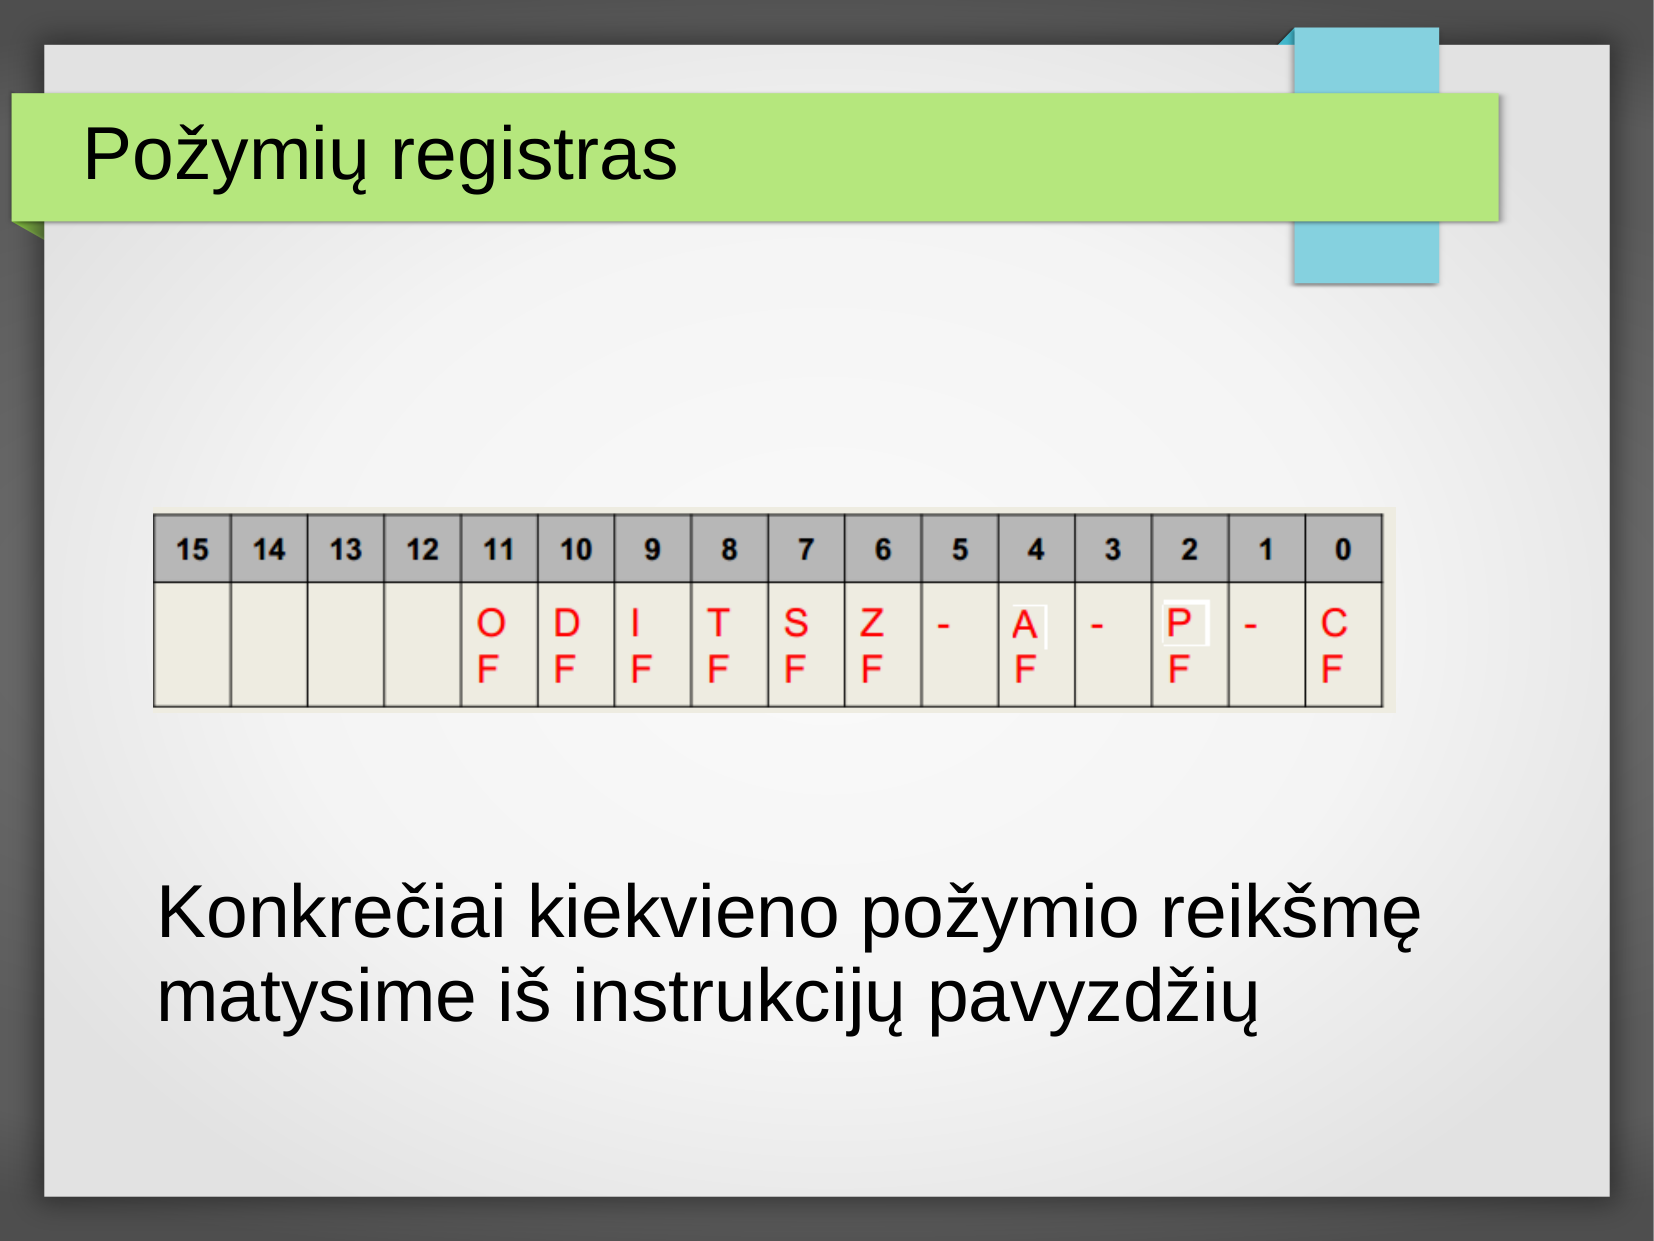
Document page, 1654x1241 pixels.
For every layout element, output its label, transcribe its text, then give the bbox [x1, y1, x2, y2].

text_box Konkrečiai kiekvieno požymio reikšmę matysime iš instrukcijų pavyzdžių [141, 862, 1524, 1045]
picture [0, 0, 1654, 1241]
title Požymių registras [82, 94, 1264, 213]
